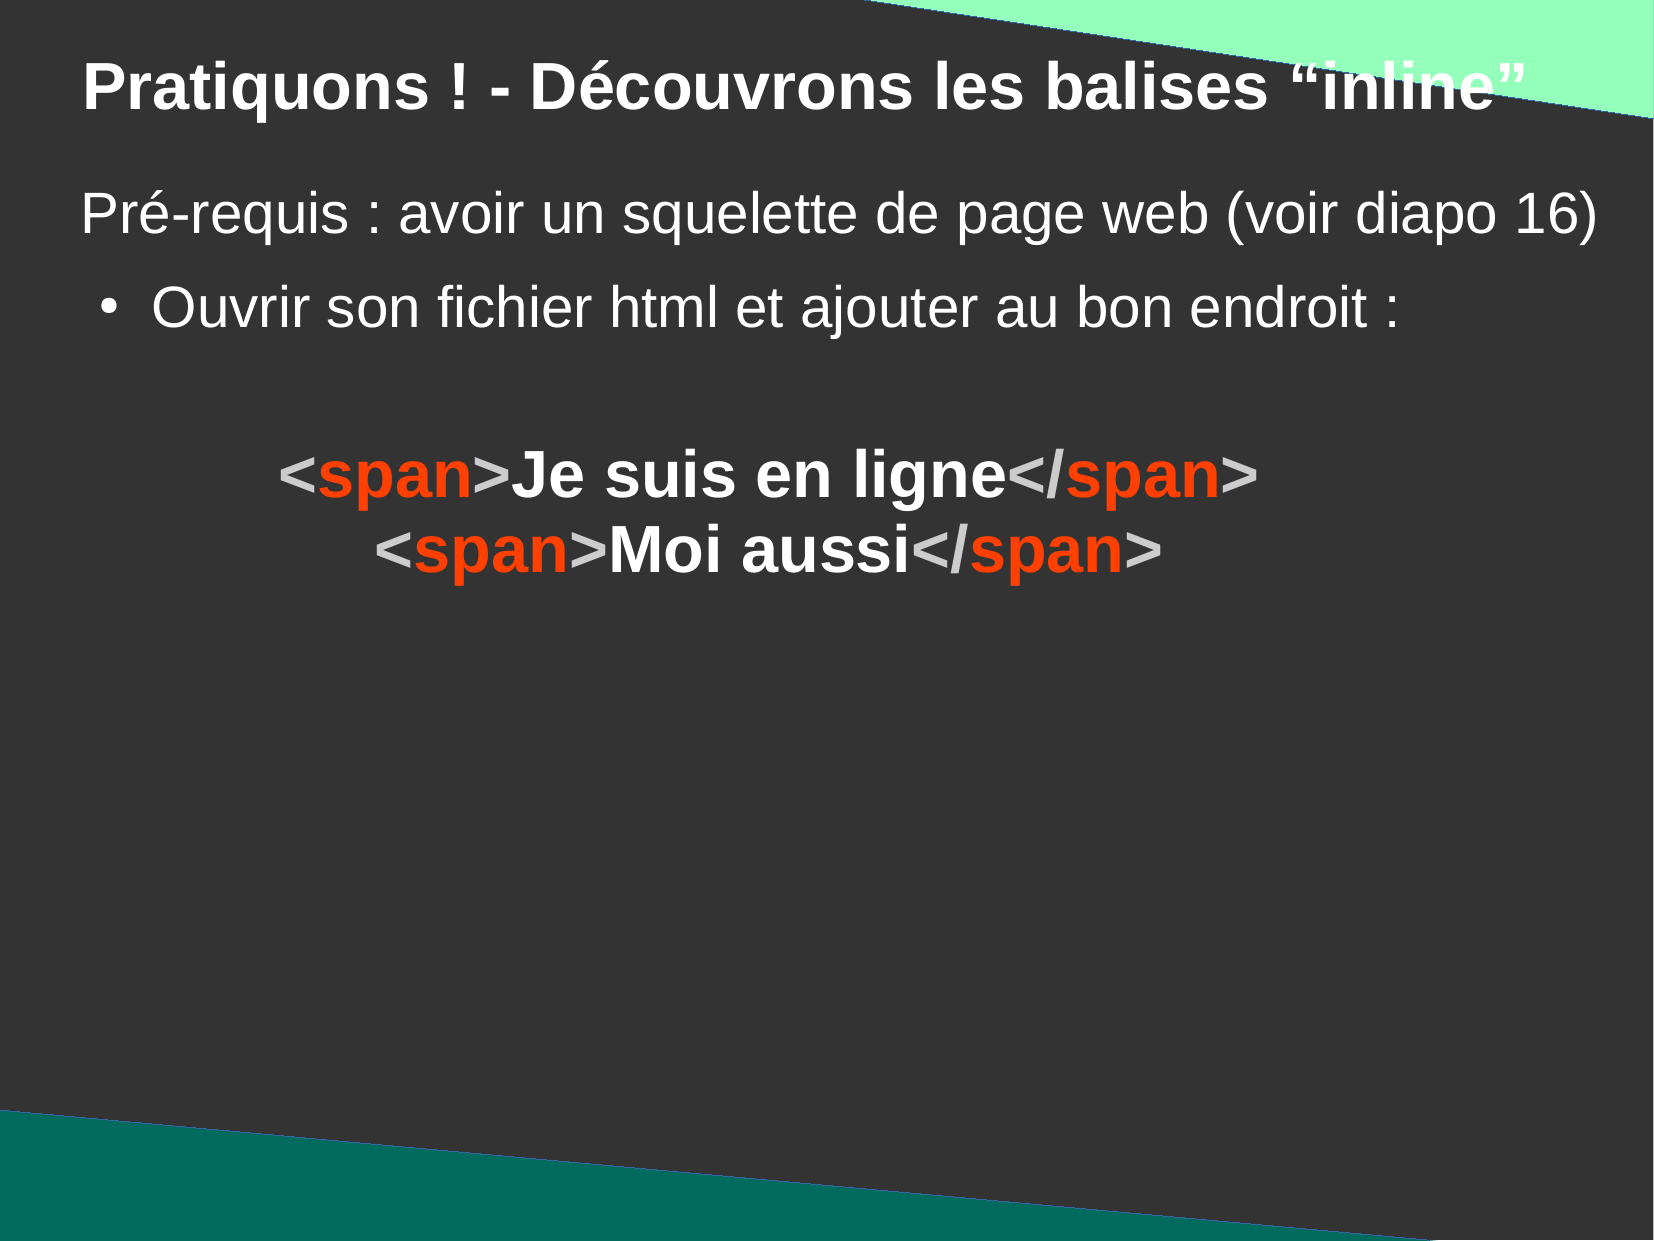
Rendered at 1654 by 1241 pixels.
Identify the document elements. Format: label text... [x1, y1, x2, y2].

text_box [864, 0, 1654, 119]
text_box <span>Je suis en ligne</span> <span>Moi aussi</span> [131, 429, 1407, 638]
list Pré-requis : avoir un squelette de page web (voir diapo 16) Ouvrir son fichier html et ajouter au bon endroit : [80, 180, 1620, 367]
title Pratiquons ! - Découvrons les balises “inline” [82, 49, 1571, 152]
